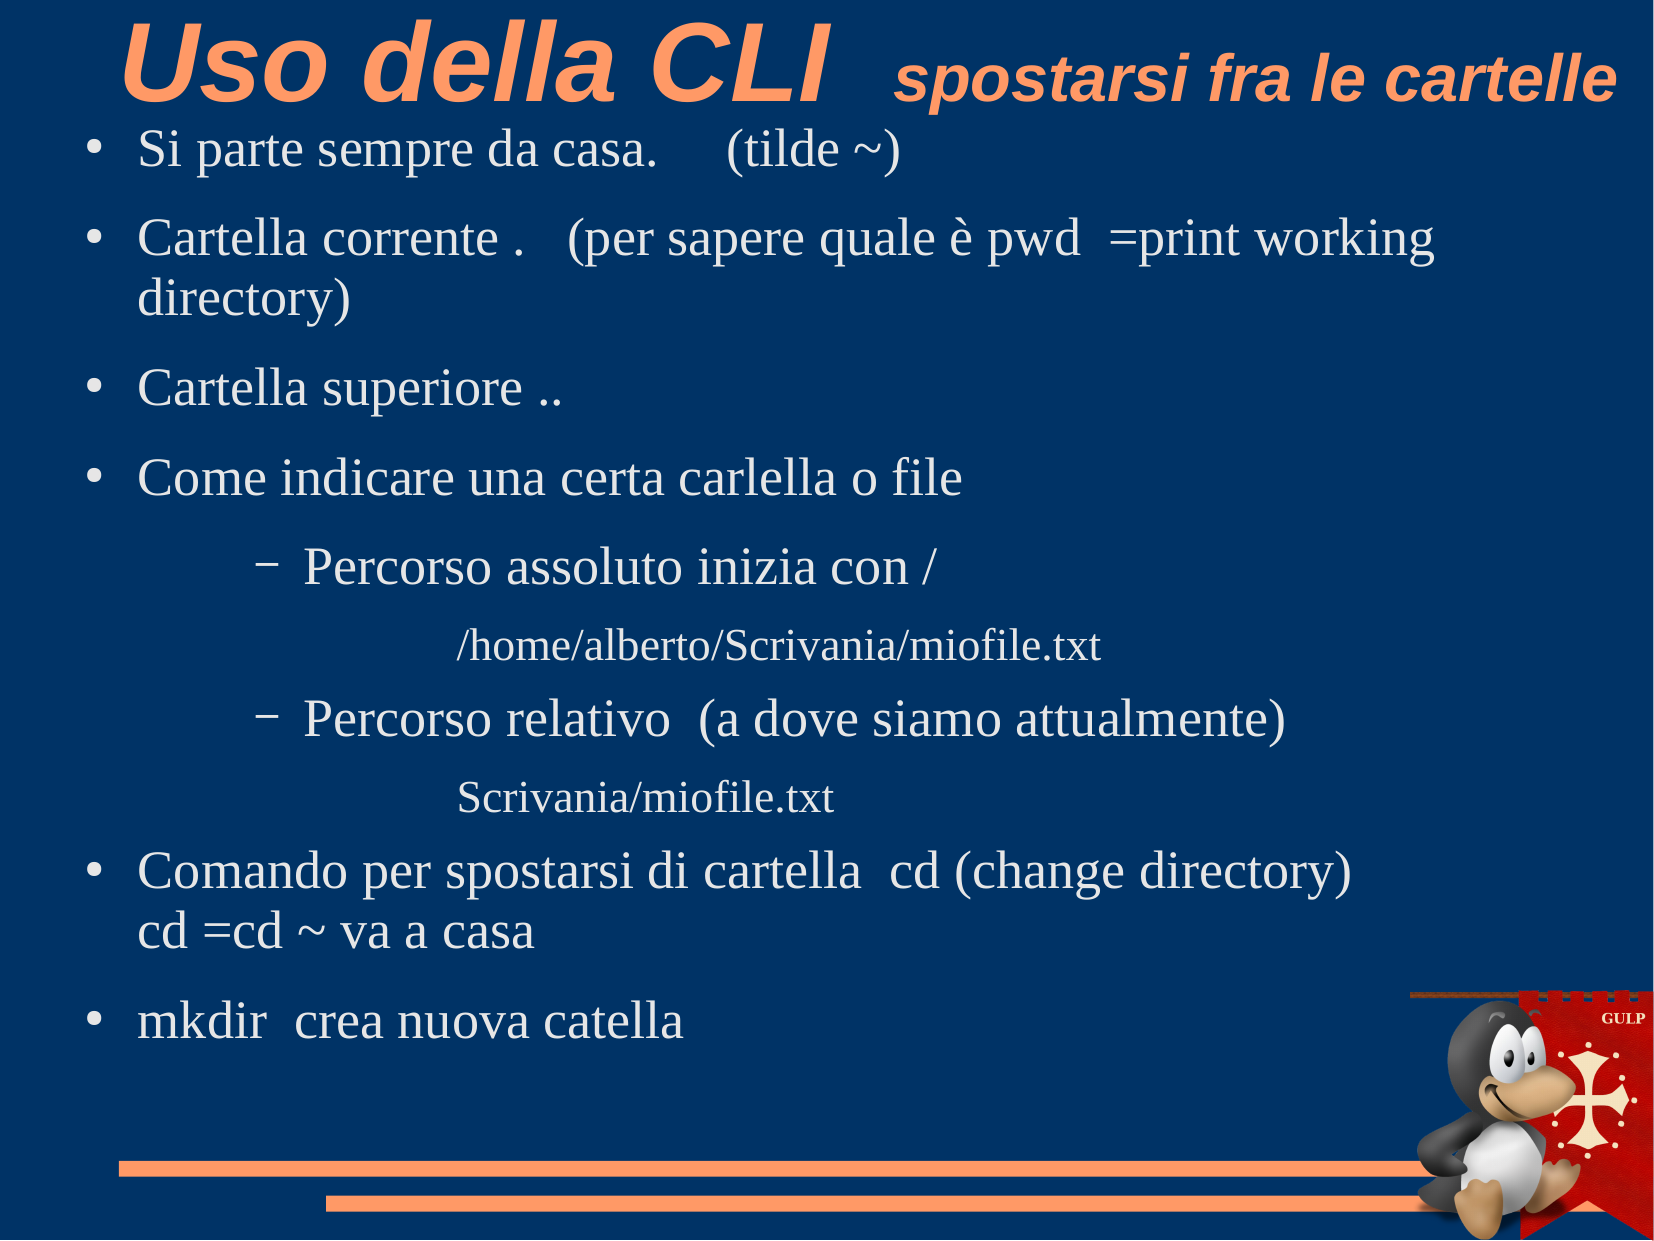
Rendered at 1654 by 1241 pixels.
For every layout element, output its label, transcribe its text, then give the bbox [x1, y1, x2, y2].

title Uso della CLI spostarsi fra le cartelle [118, 0, 1654, 377]
picture [1410, 990, 1654, 1241]
list Si parte sempre da casa. (tilde ~) Cartella corrente . (per sapere quale è pwd =print working directory) Cartella superiore .. Come indicare una certa carlella o file Percorso assoluto inizia con / /home/alberto/Scrivania/miofile.txt Percorso relativo (a dove siamo attualmente) Scrivania/miofile.txt Comando per spostarsi di cartella cd (change directory) cd =cd ~ va a casa mkdir crea nuova catella [66, 118, 1506, 1050]
